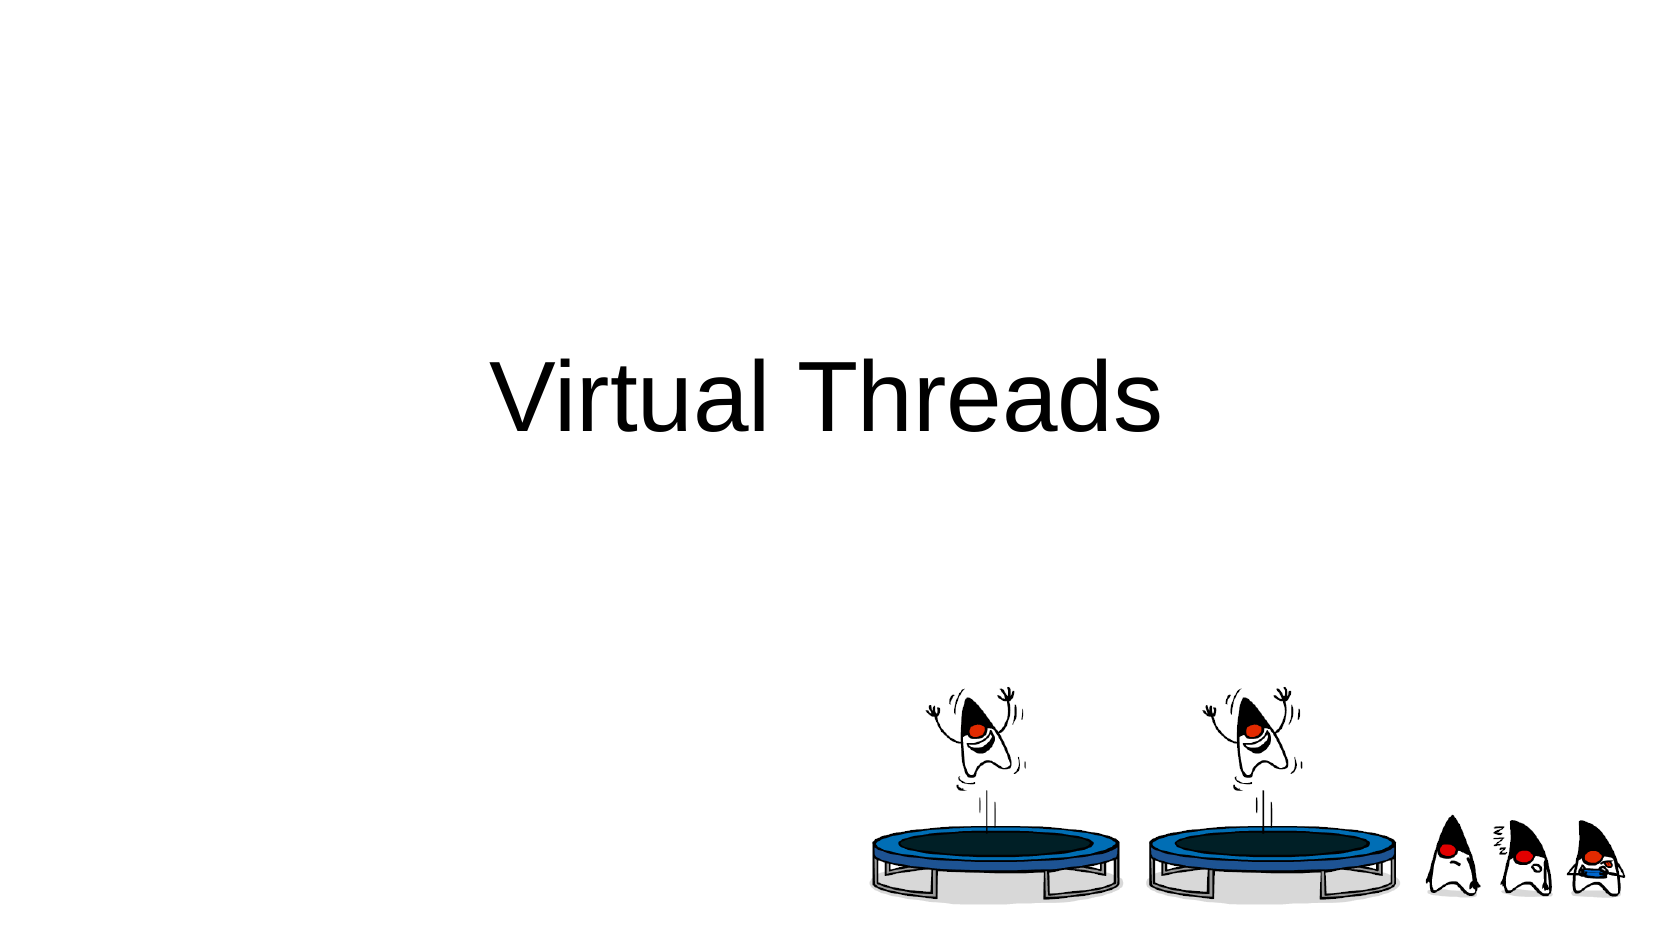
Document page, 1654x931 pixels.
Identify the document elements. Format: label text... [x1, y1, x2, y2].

subtitle Virtual Threads [82, 37, 1571, 757]
picture [850, 659, 1639, 916]
